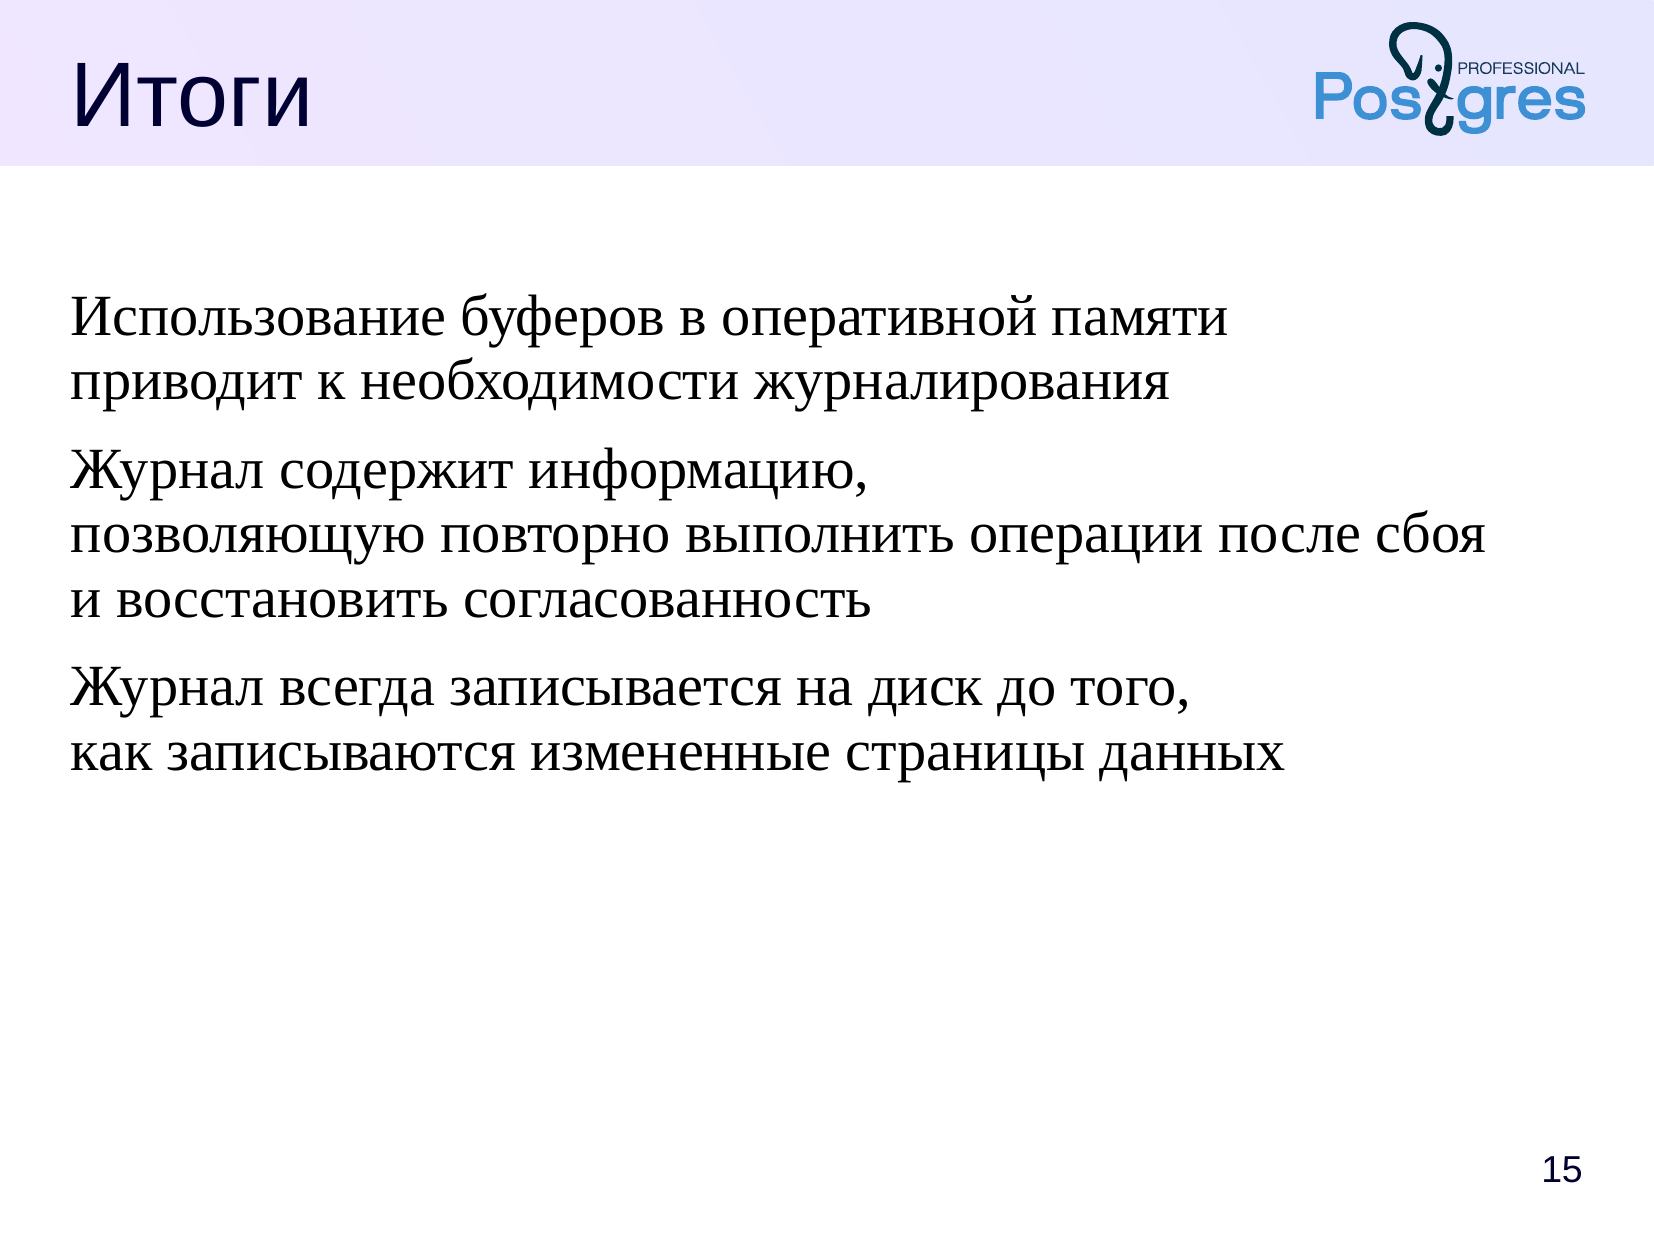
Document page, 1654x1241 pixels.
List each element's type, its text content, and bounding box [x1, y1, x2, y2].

title Итоги [70, 43, 1241, 147]
list Использование буферов в оперативной памяти приводит к необходимости журналирования Журнал содержит информацию, позволяющую повторно выполнить операции после сбоя и восстановить согласованность Журнал всегда записывается на диск до того, как записываются измененные страницы данных [70, 283, 1583, 1134]
